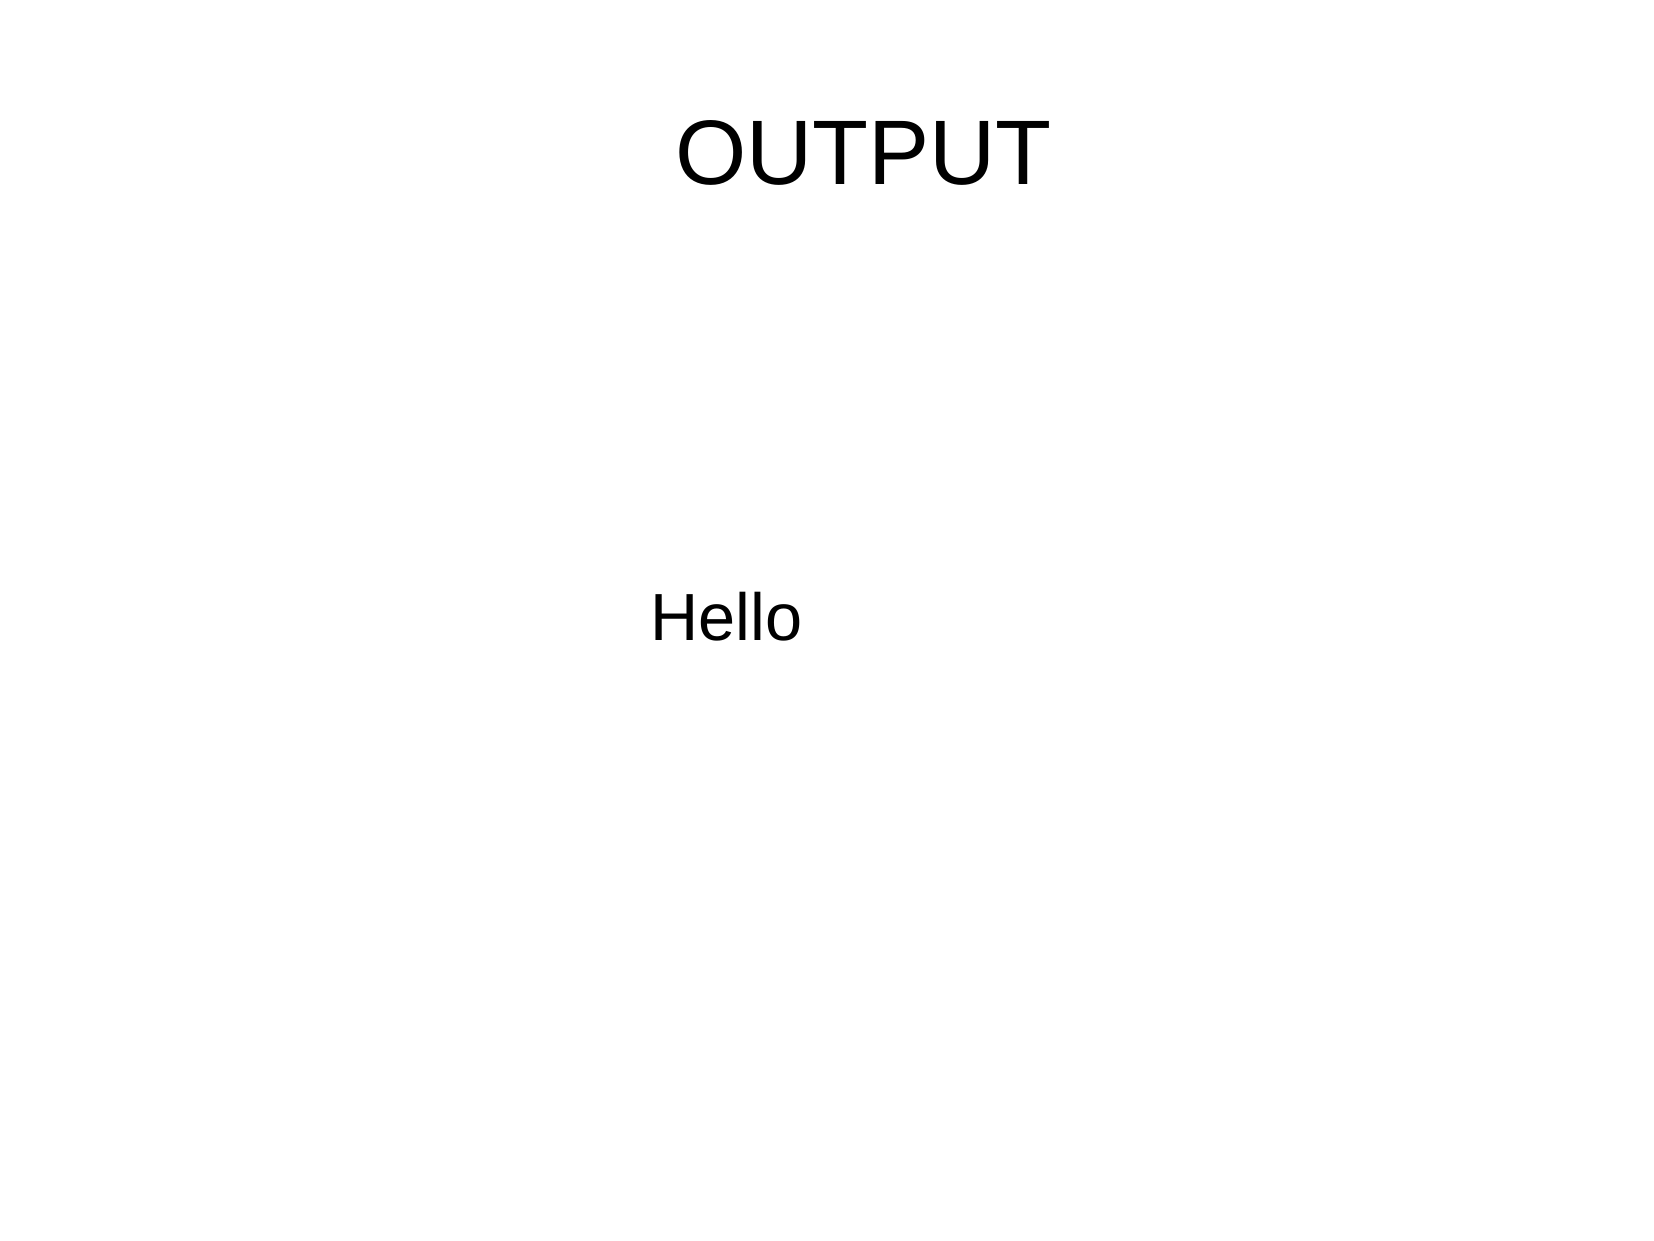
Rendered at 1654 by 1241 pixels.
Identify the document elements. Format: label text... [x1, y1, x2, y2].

text_box Hello [561, 580, 1106, 670]
title OUTPUT [82, 49, 1571, 257]
